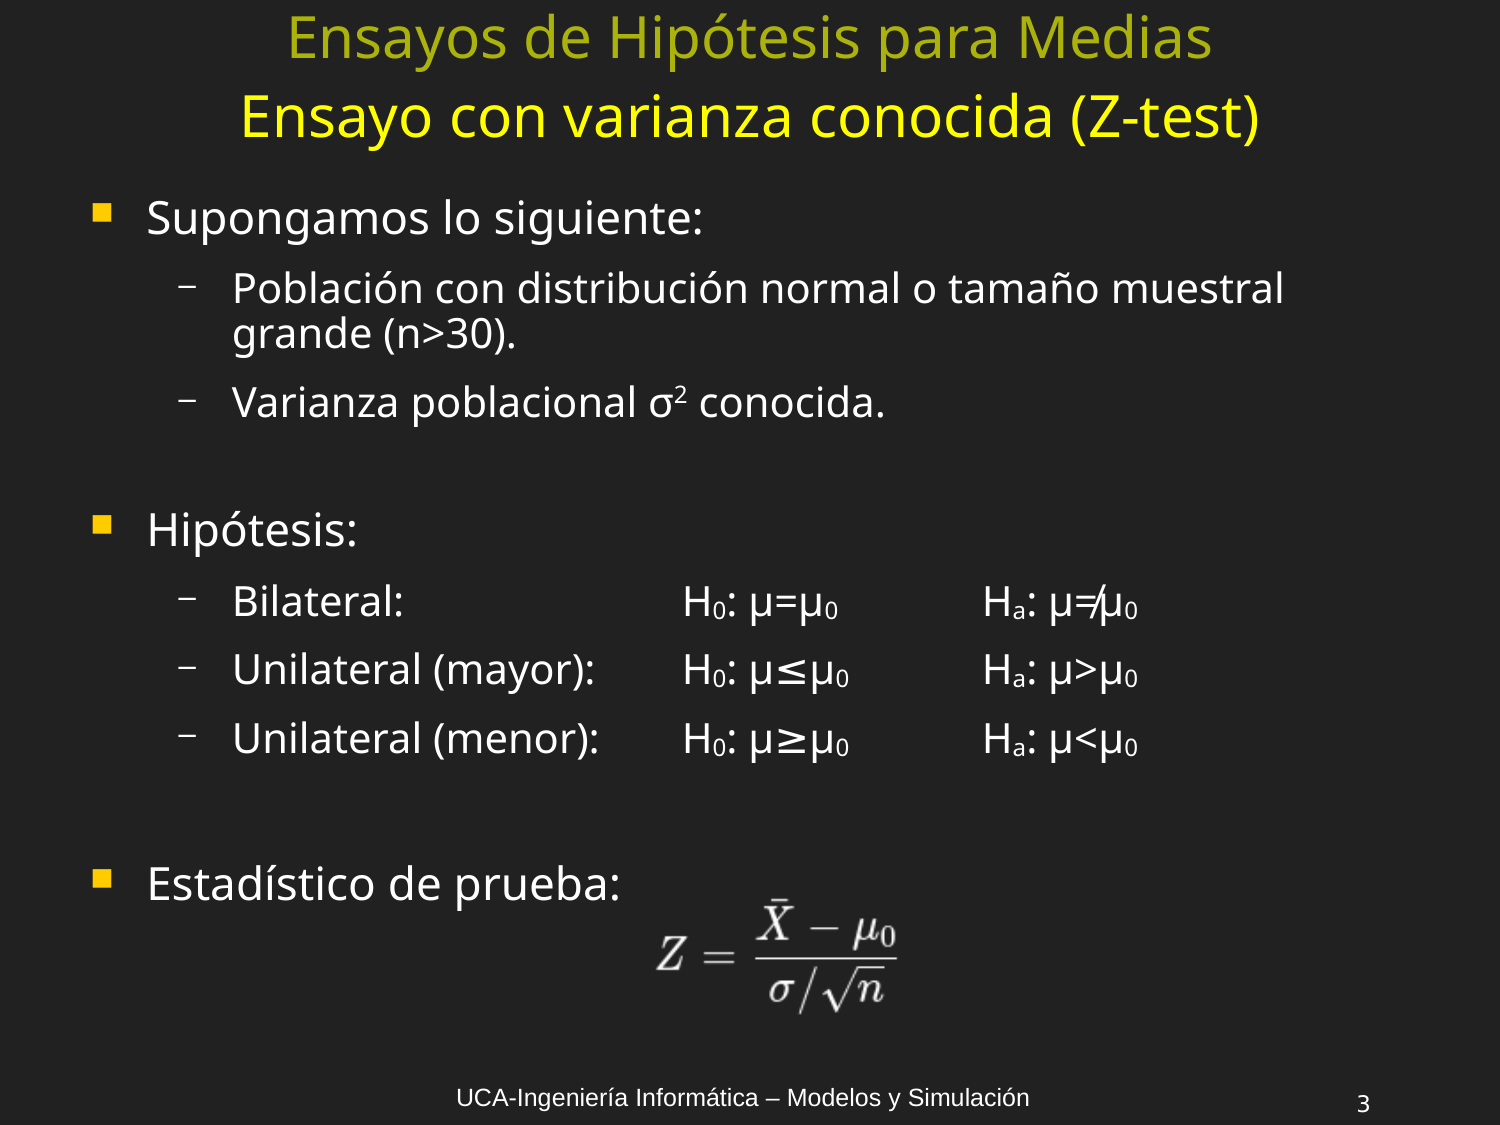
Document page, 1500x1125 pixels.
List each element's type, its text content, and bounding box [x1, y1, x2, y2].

list Supongamos lo siguiente: Población con distribución normal o tamaño muestral grande (n>30). Varianza poblacional σ2 conocida. Hipótesis: Bilateral: H0: μ=μ0 Ha: μ≠μ0 Unilateral (mayor): H0: μ≤μ0 Ha: μ>μ0 Unilateral (menor): H0: μ≥μ0 Ha: μ<μ0 Estadístico de prueba: [75, 187, 1426, 1088]
picture [637, 887, 938, 1051]
title Ensayos de Hipótesis para Medias Ensayo con varianza conocida (Z-test) [75, 0, 1426, 151]
